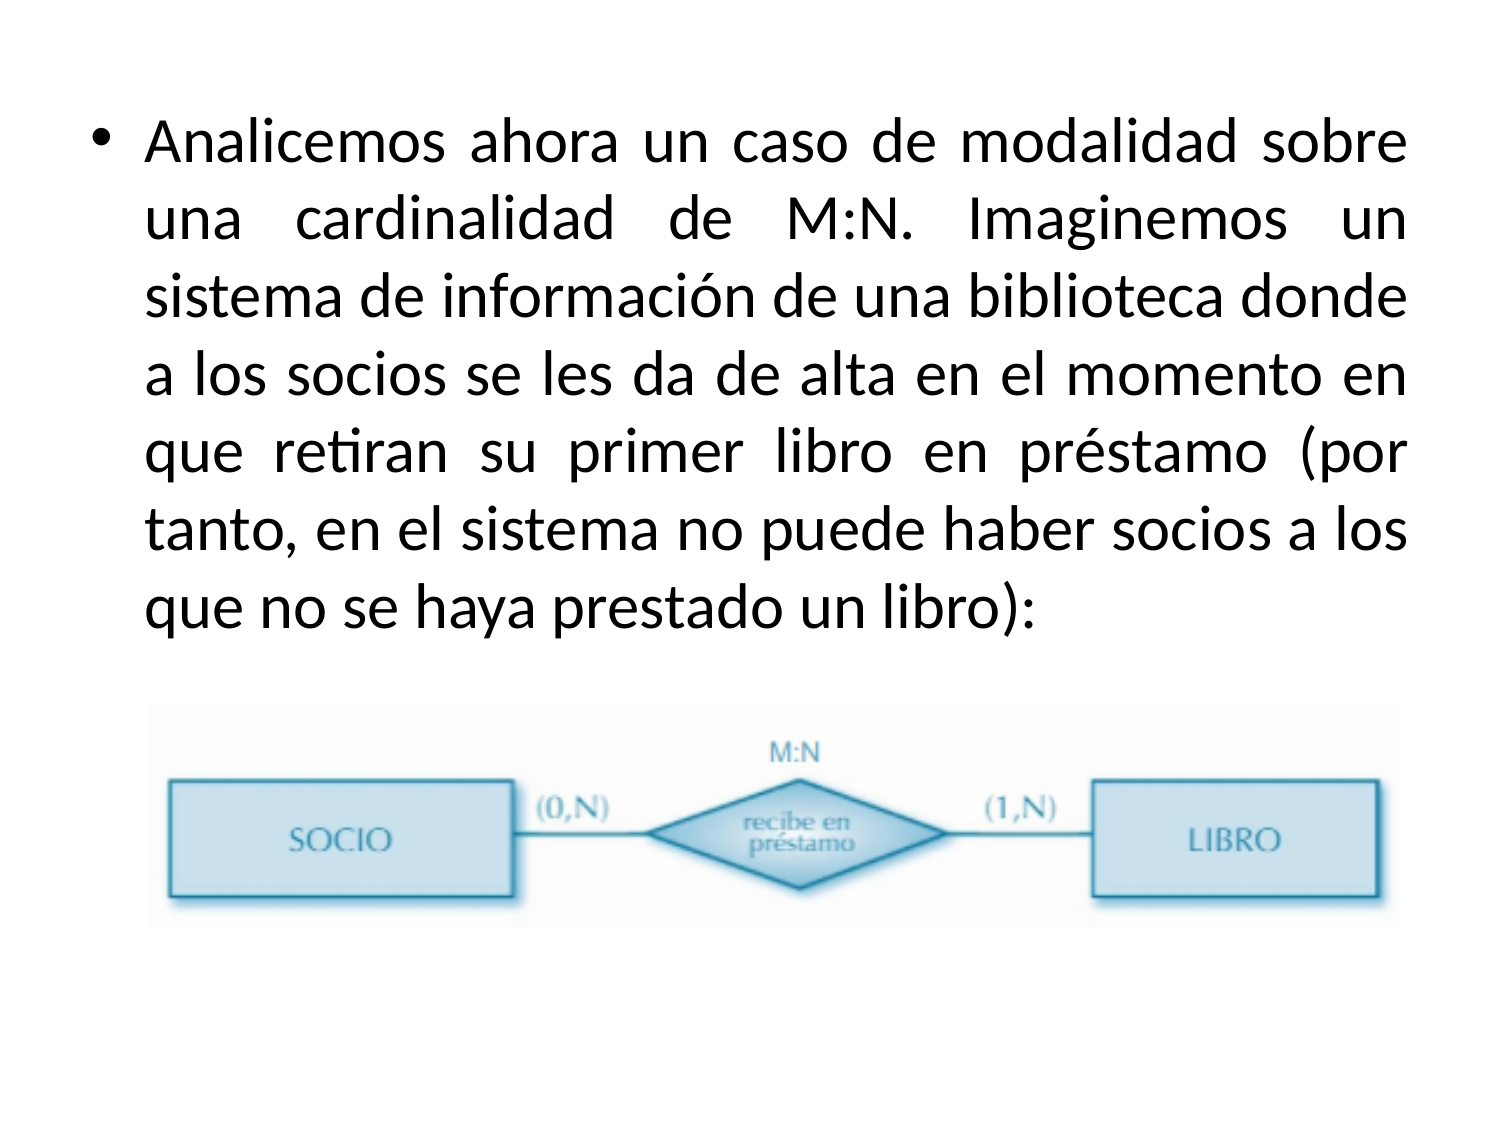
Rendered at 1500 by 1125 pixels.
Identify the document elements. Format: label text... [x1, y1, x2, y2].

list Analicemos ahora un caso de modalidad sobre una cardinalidad de M:N. Imaginemos un sistema de información de una biblioteca donde a los socios se les da de alta en el momento en que retiran su primer libro en préstamo (por tanto, en el sistema no puede haber socios a los que no se haya prestado un libro): [75, 90, 1425, 657]
picture [147, 704, 1399, 929]
